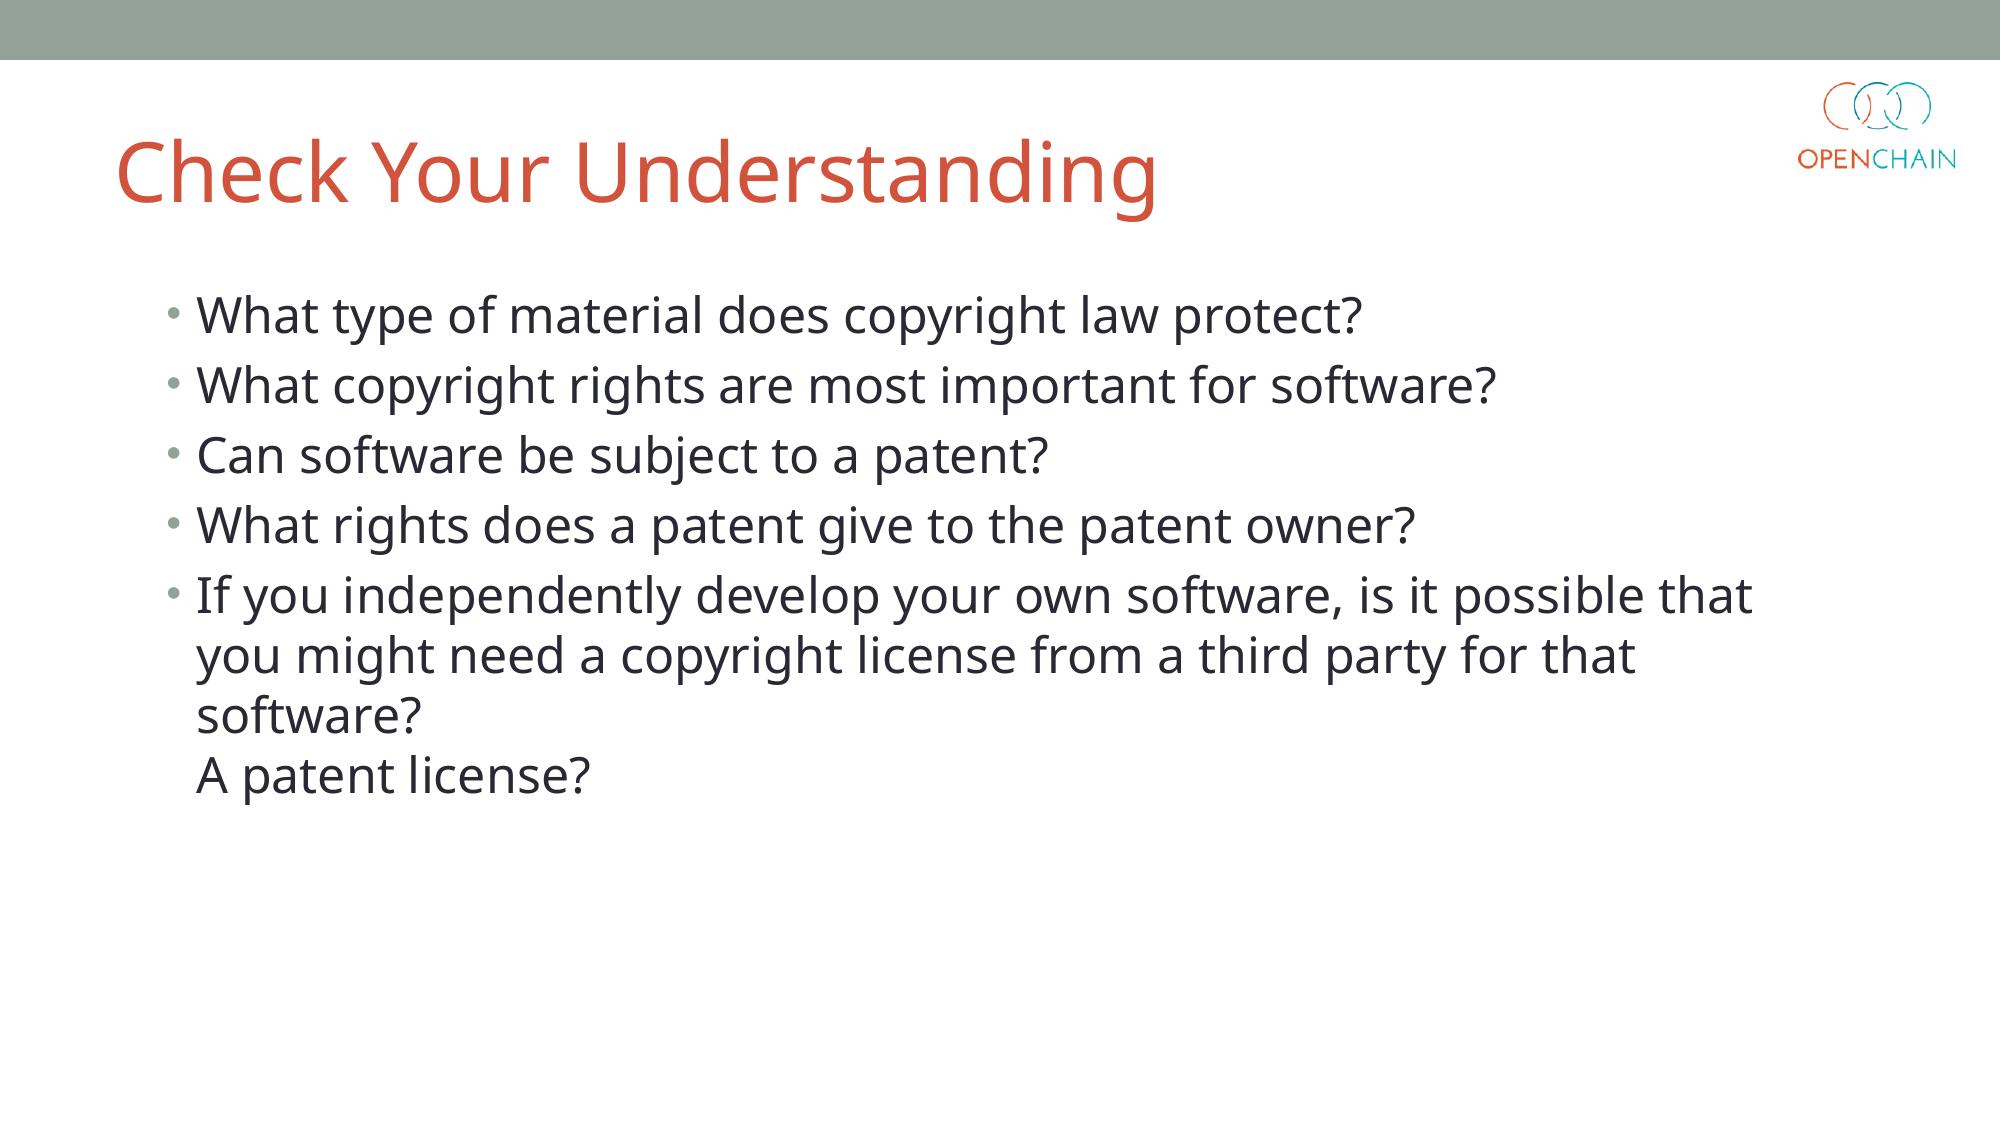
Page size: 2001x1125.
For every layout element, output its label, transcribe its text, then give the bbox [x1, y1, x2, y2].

picture [1798, 82, 1955, 169]
text_box Check Your Understanding [99, 87, 1900, 250]
text_box What type of material does copyright law protect? What copyright rights are most important for software? Can software be subject to a patent? What rights does a patent give to the patent owner? If you independently develop your own software, is it possible that you might need a copyright license from a third party for that software? A patent license? [151, 275, 1877, 976]
